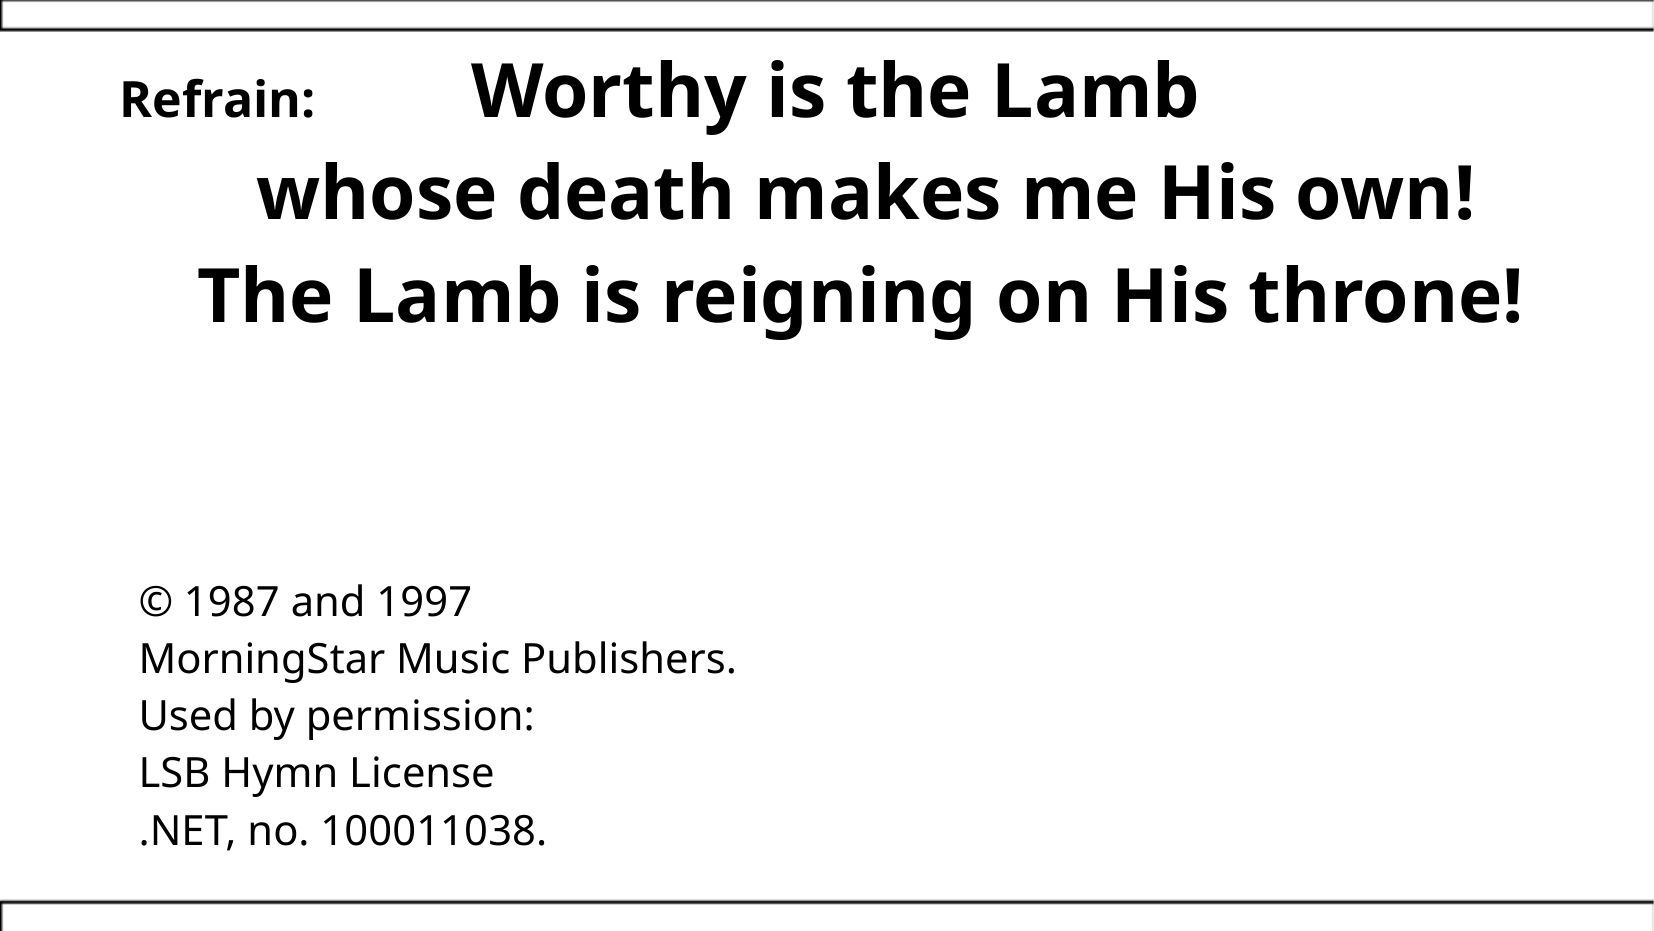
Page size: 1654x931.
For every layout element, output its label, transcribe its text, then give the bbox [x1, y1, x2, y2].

picture [0, 0, 1654, 931]
text_box Refrain: Worthy is the Lamb whose death makes me His own! The Lamb is reigning on His throne! © 1987 and 1997 MorningStar Music Publishers. Used by permission: LSB Hymn License .NET, no. 100011038. [105, 30, 1561, 889]
